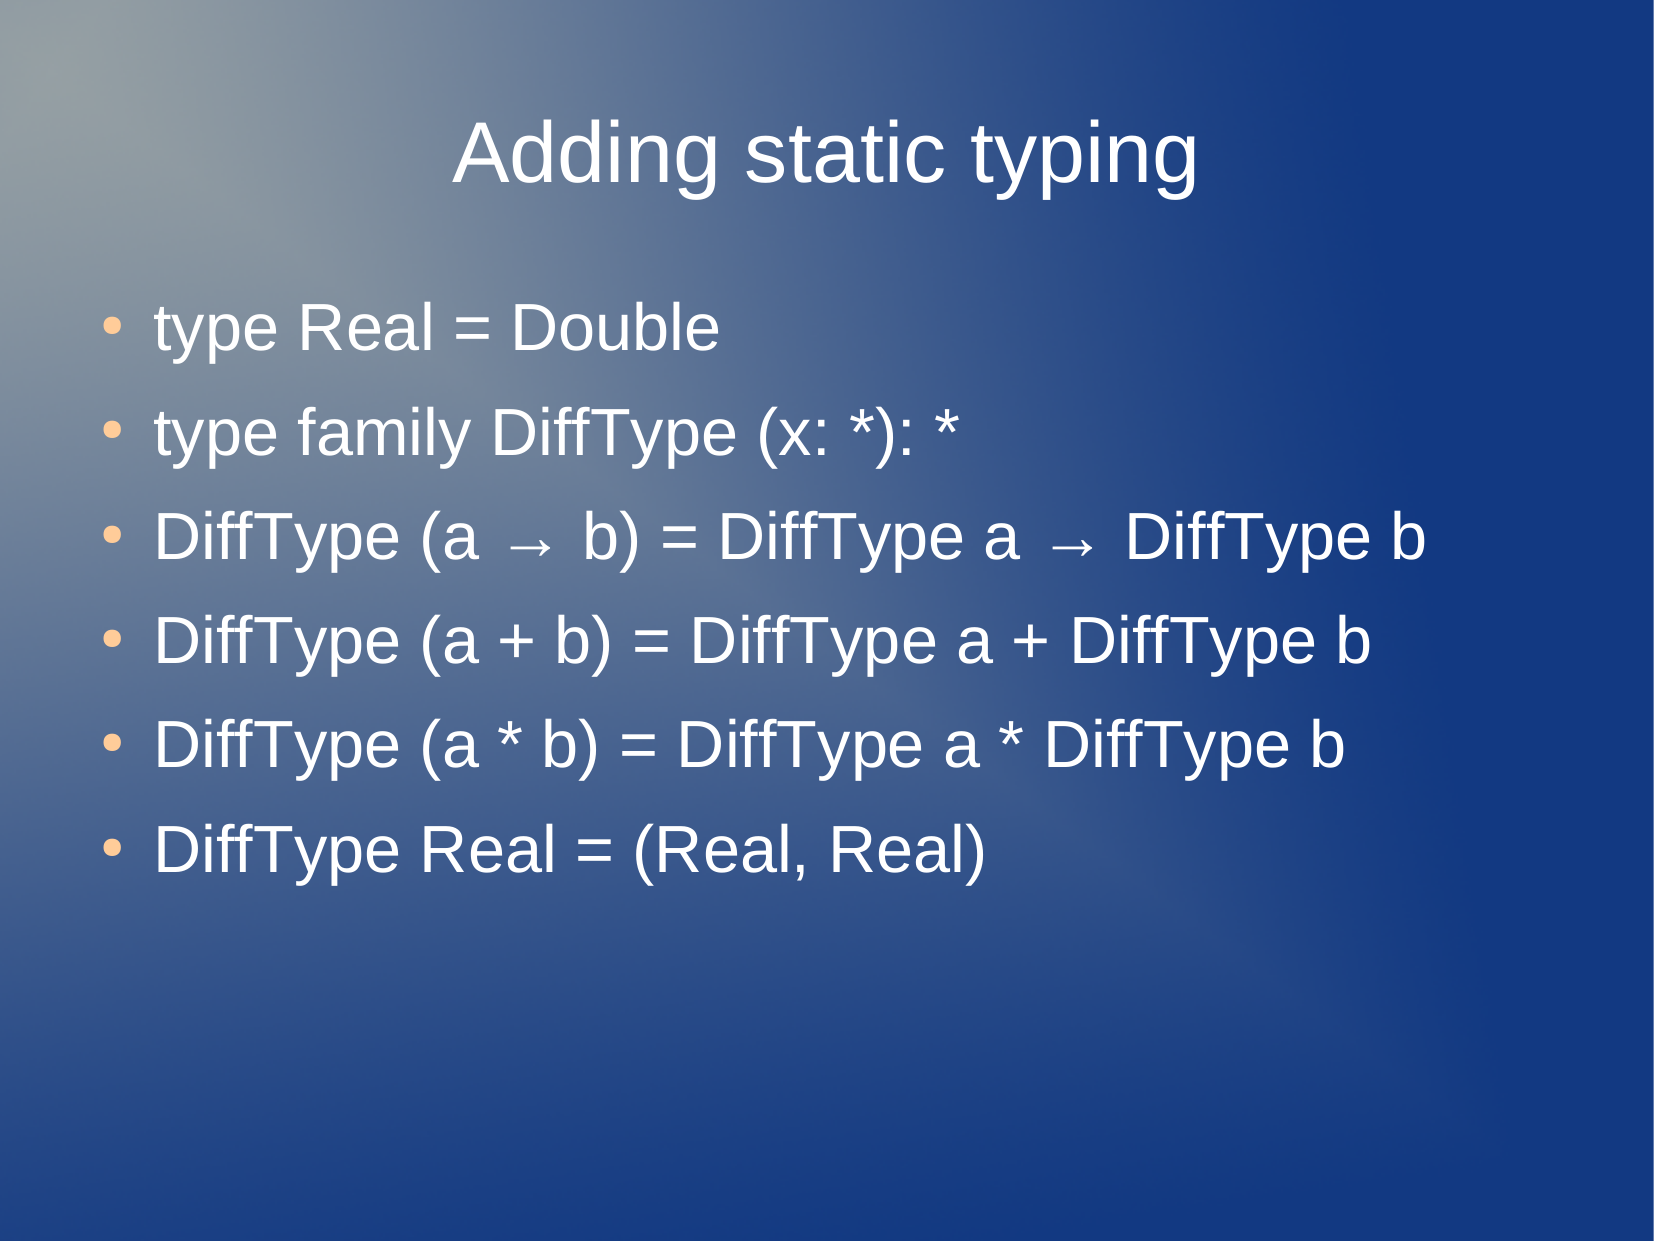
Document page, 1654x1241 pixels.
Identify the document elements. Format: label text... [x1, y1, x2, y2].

picture [0, 0, 1654, 1241]
title Adding static typing [82, 49, 1571, 257]
list type Real = Double type family DiffType (x: *): * DiffType (a → b) = DiffType a → DiffType b DiffType (a + b) = DiffType a + DiffType b DiffType (a * b) = DiffType a * DiffType b DiffType Real = (Real, Real) [82, 290, 1571, 1109]
